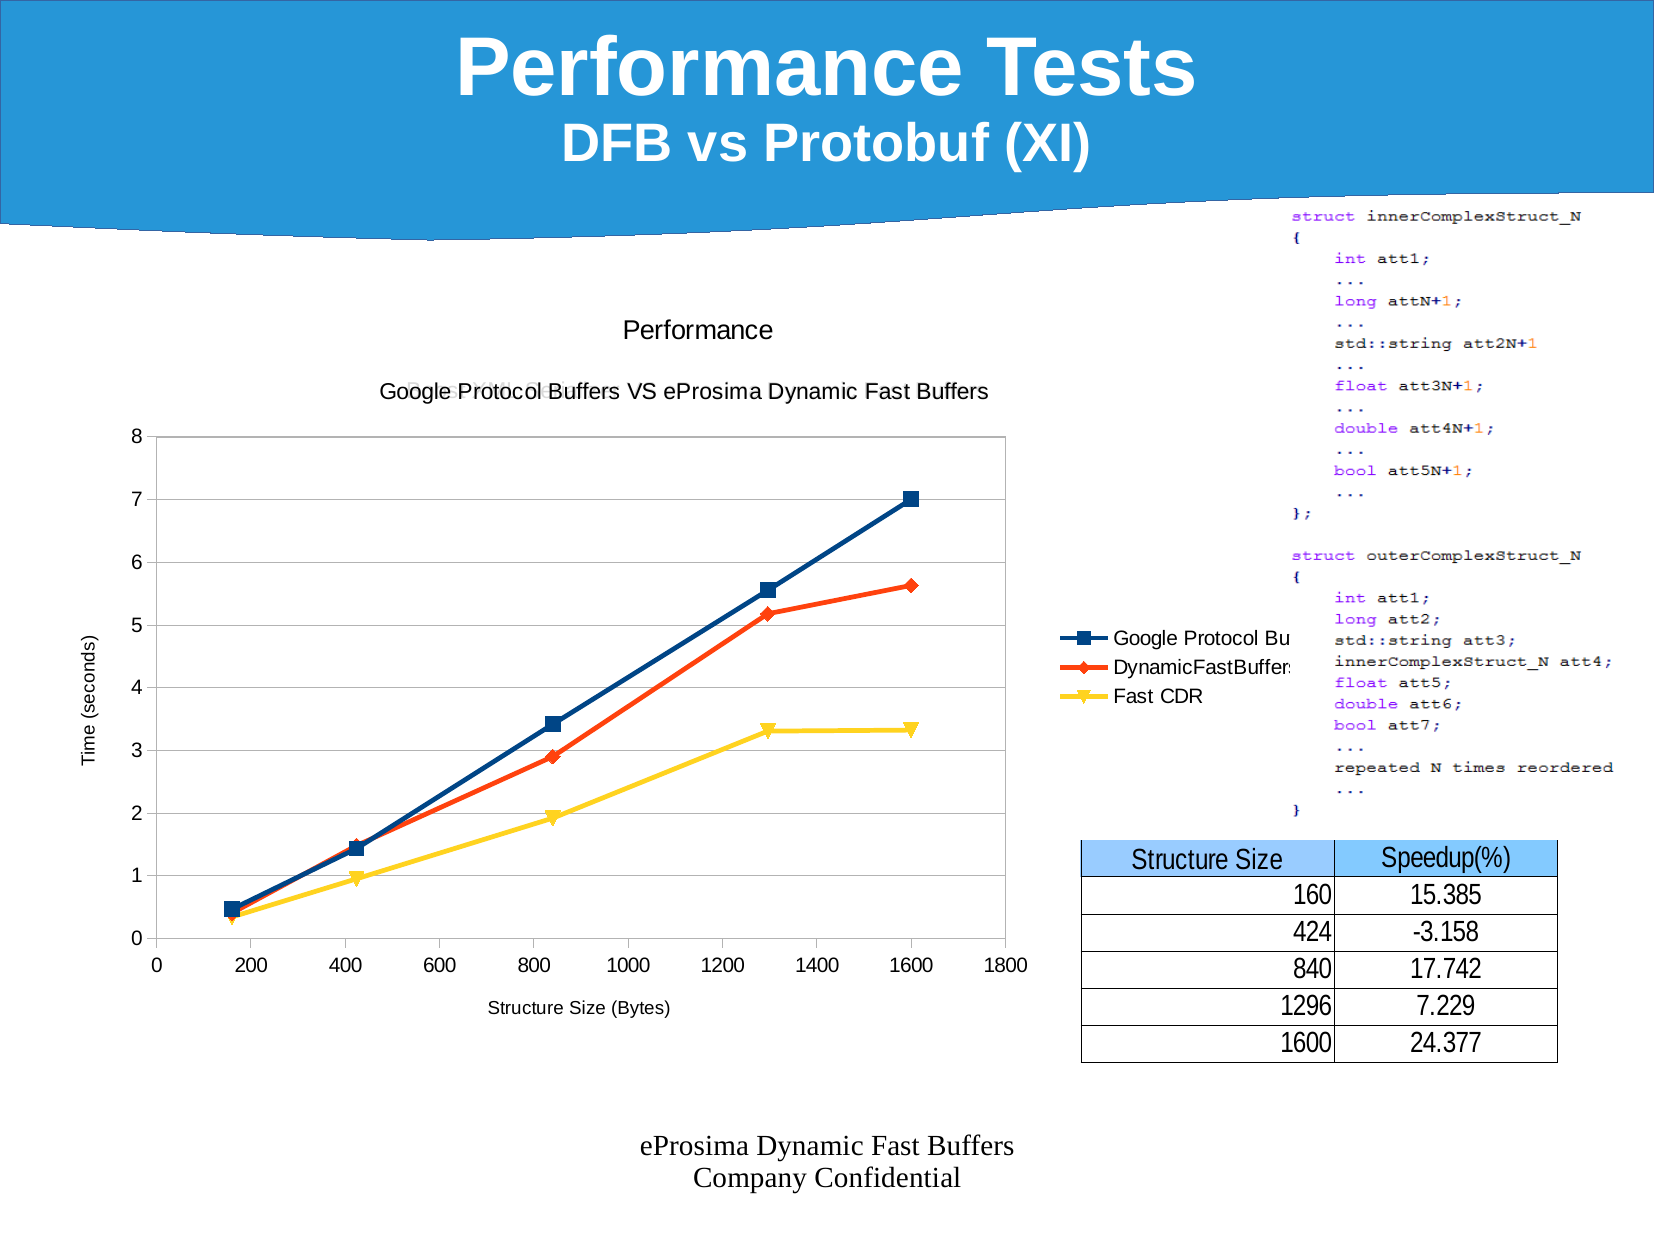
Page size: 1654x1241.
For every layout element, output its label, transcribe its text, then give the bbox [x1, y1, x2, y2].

text_box Performance Tests DFB vs Protobuf (XI) [0, 0, 1654, 241]
picture [375, 370, 995, 412]
chart [45, 285, 1351, 1051]
picture [1080, 840, 1561, 1066]
picture [1290, 209, 1636, 826]
